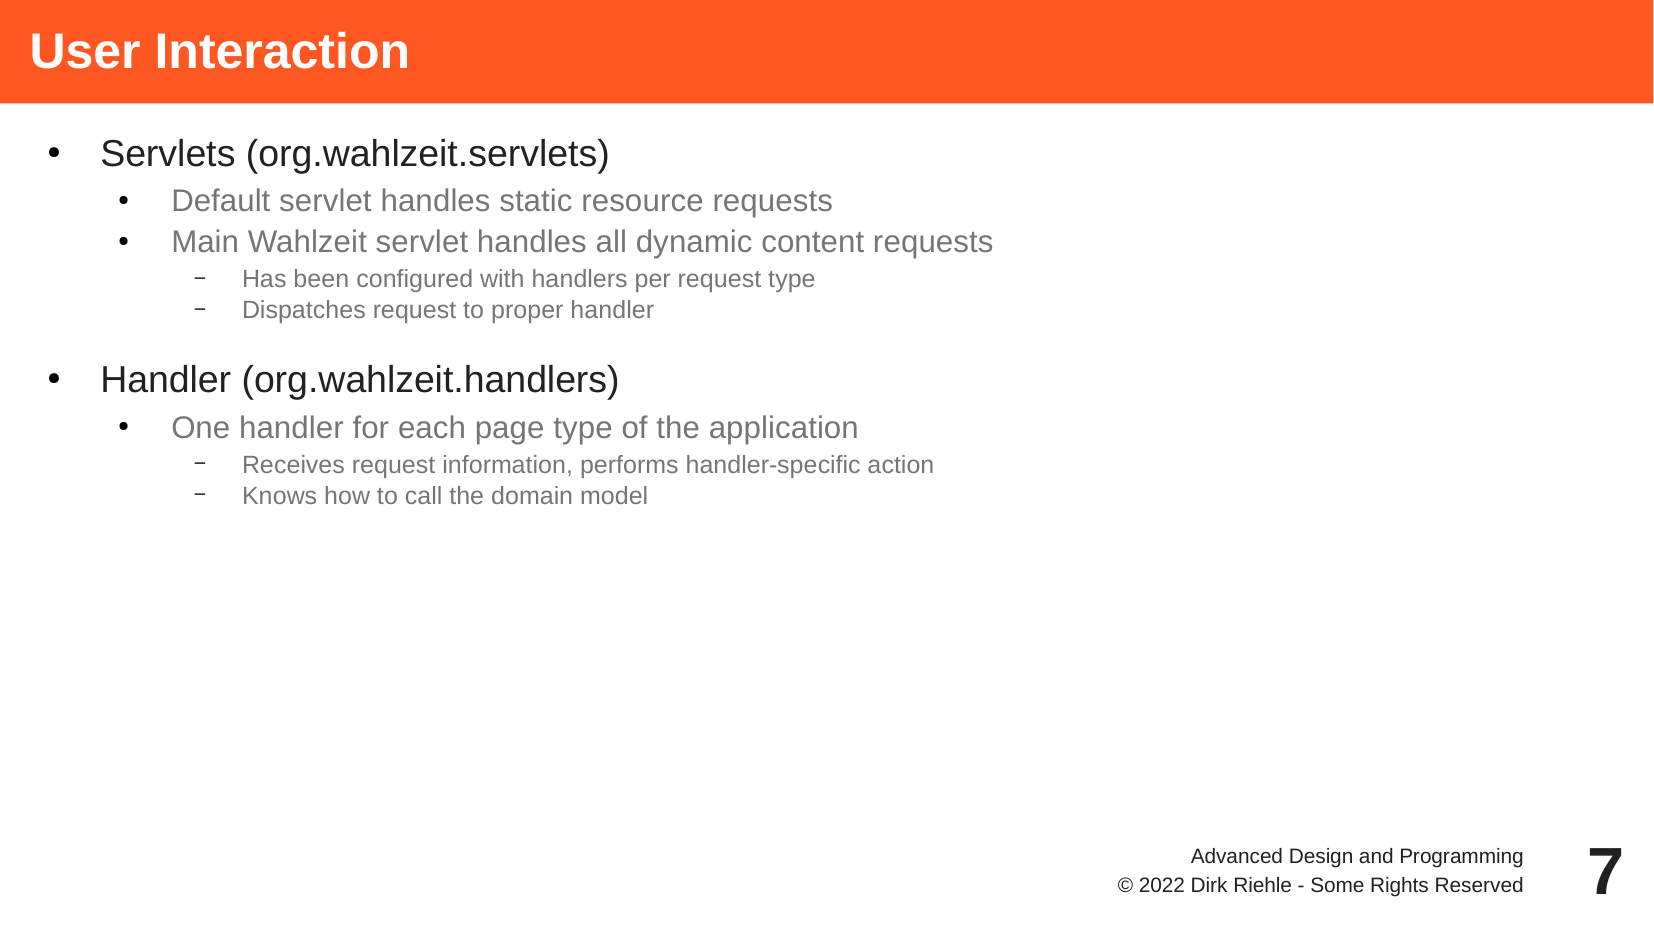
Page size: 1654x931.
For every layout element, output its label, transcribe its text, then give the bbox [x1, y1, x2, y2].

title User Interaction [0, 0, 1654, 104]
list Servlets (org.wahlzeit.servlets) Default servlet handles static resource requests Main Wahlzeit servlet handles all dynamic content requests Has been configured with handlers per request type Dispatches request to proper handler Handler (org.wahlzeit.handlers) One handler for each page type of the application Receives request information, performs handler-specific action Knows how to call the domain model [29, 132, 1625, 813]
